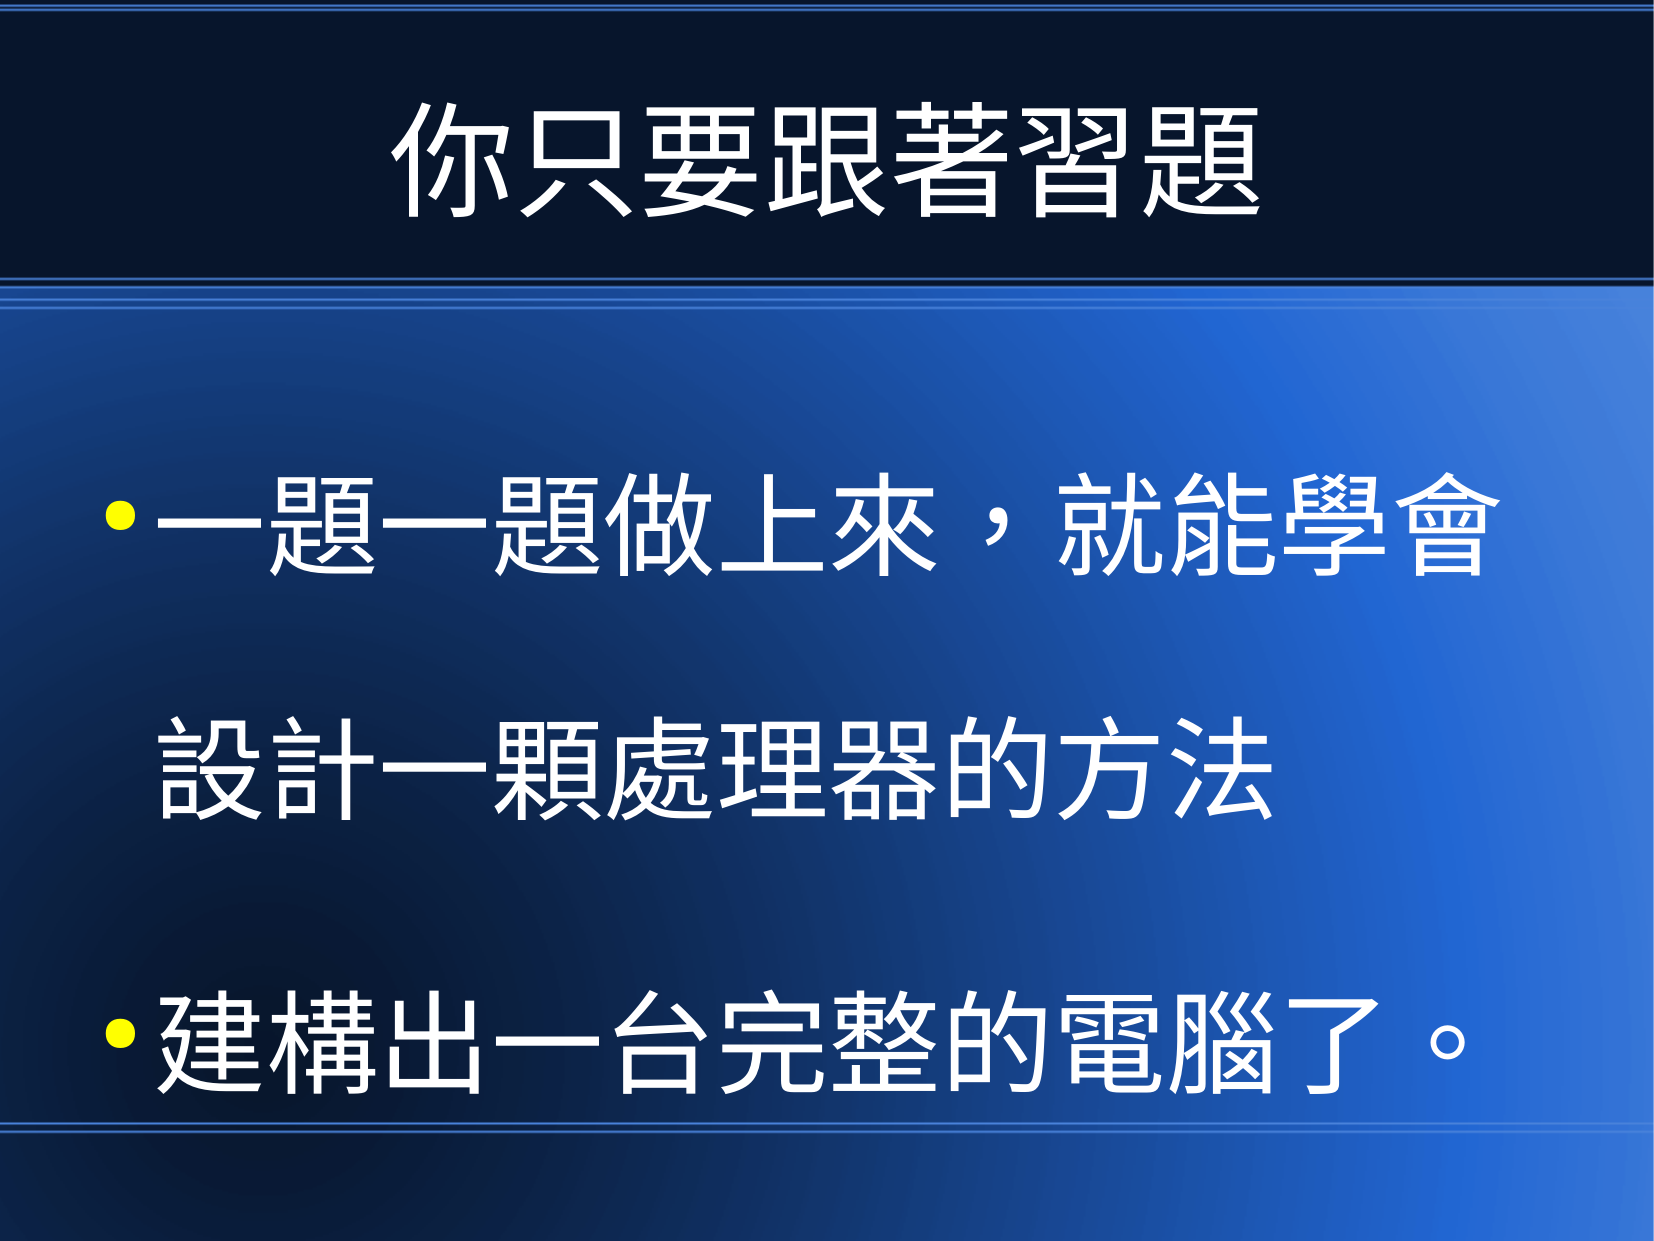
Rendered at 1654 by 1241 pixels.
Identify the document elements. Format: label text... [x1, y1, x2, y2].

picture [0, 0, 1654, 1241]
list 一題一題做上來，就能學會設計一顆處理器的方法 建構出一台完整的電腦了。 [82, 355, 1571, 1241]
title 你只要跟著習題 [82, 49, 1571, 257]
